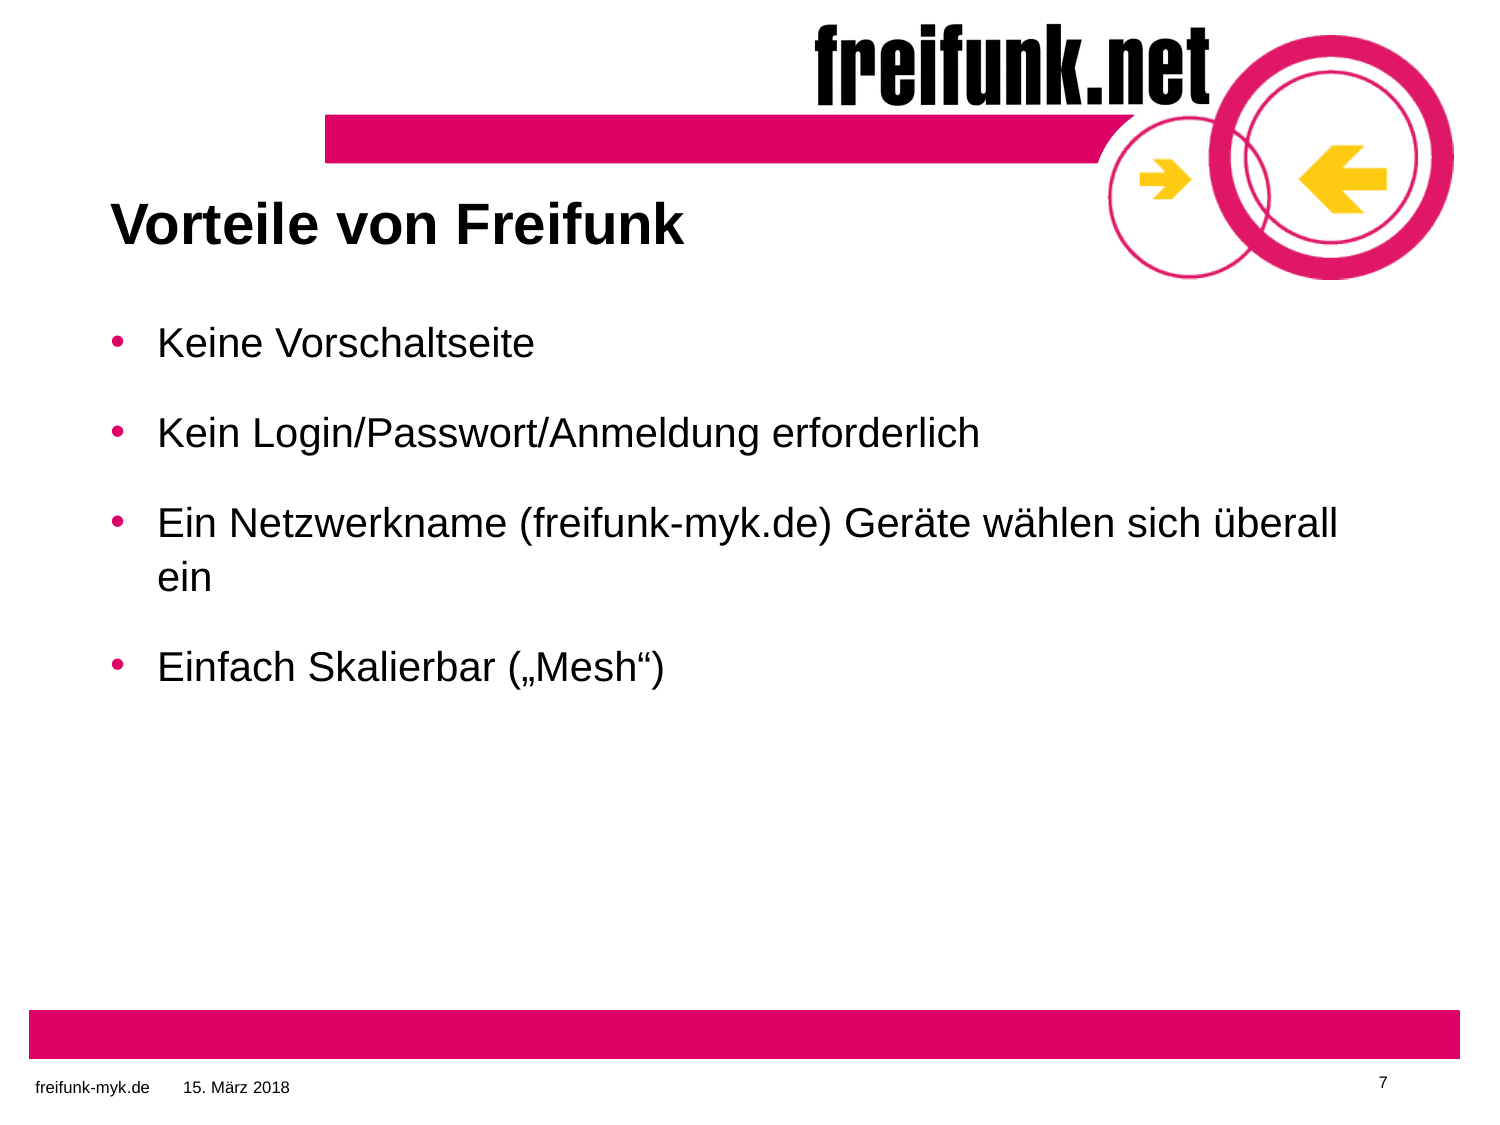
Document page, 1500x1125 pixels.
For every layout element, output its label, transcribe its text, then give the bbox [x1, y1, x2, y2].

title Vorteile von Freifunk [110, 160, 1093, 282]
list Keine Vorschaltseite Kein Login/Passwort/Anmeldung erforderlich Ein Netzwerkname (freifunk-myk.de) Geräte wählen sich überall ein Einfach Skalierbar („Mesh“) [110, 312, 1392, 1000]
picture [816, 24, 1454, 280]
